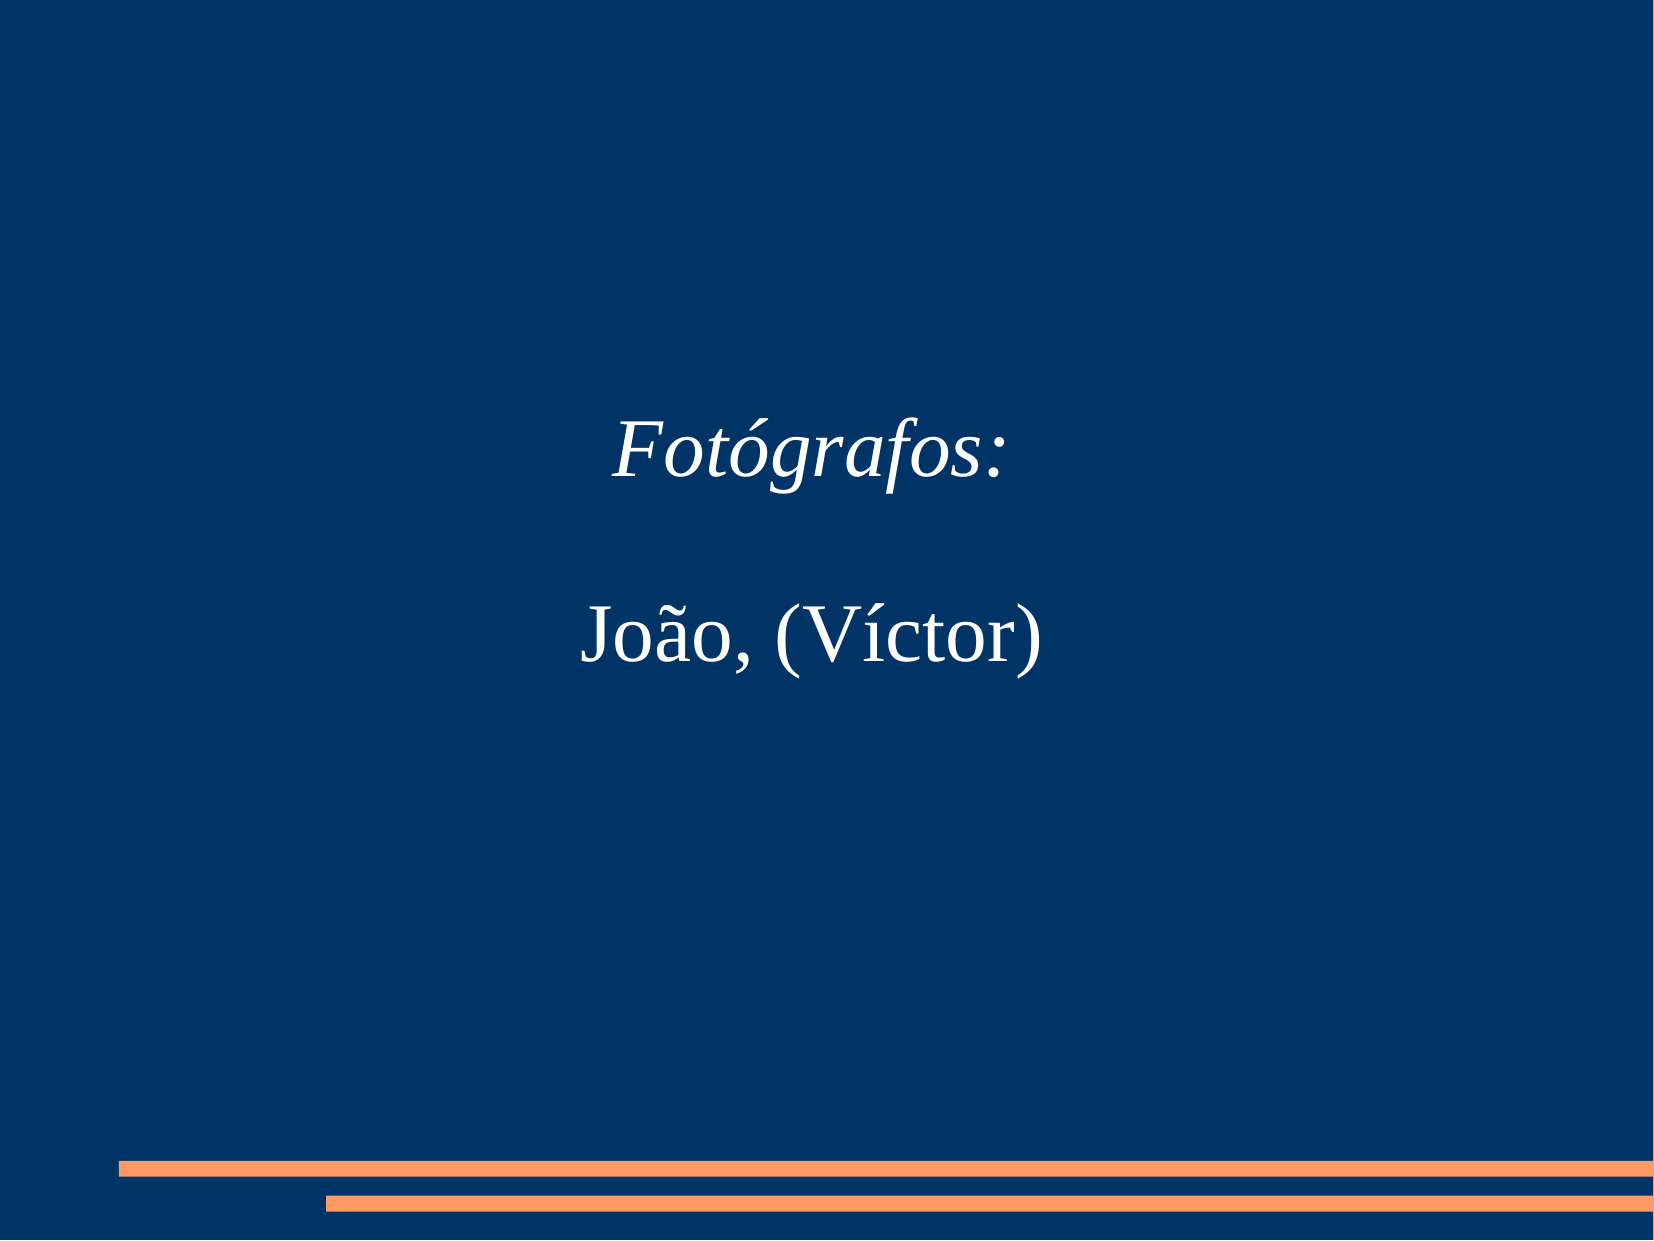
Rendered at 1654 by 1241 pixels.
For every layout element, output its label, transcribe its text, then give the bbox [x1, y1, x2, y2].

text_box Fotógrafos: João, (Víctor) [118, 402, 1506, 680]
